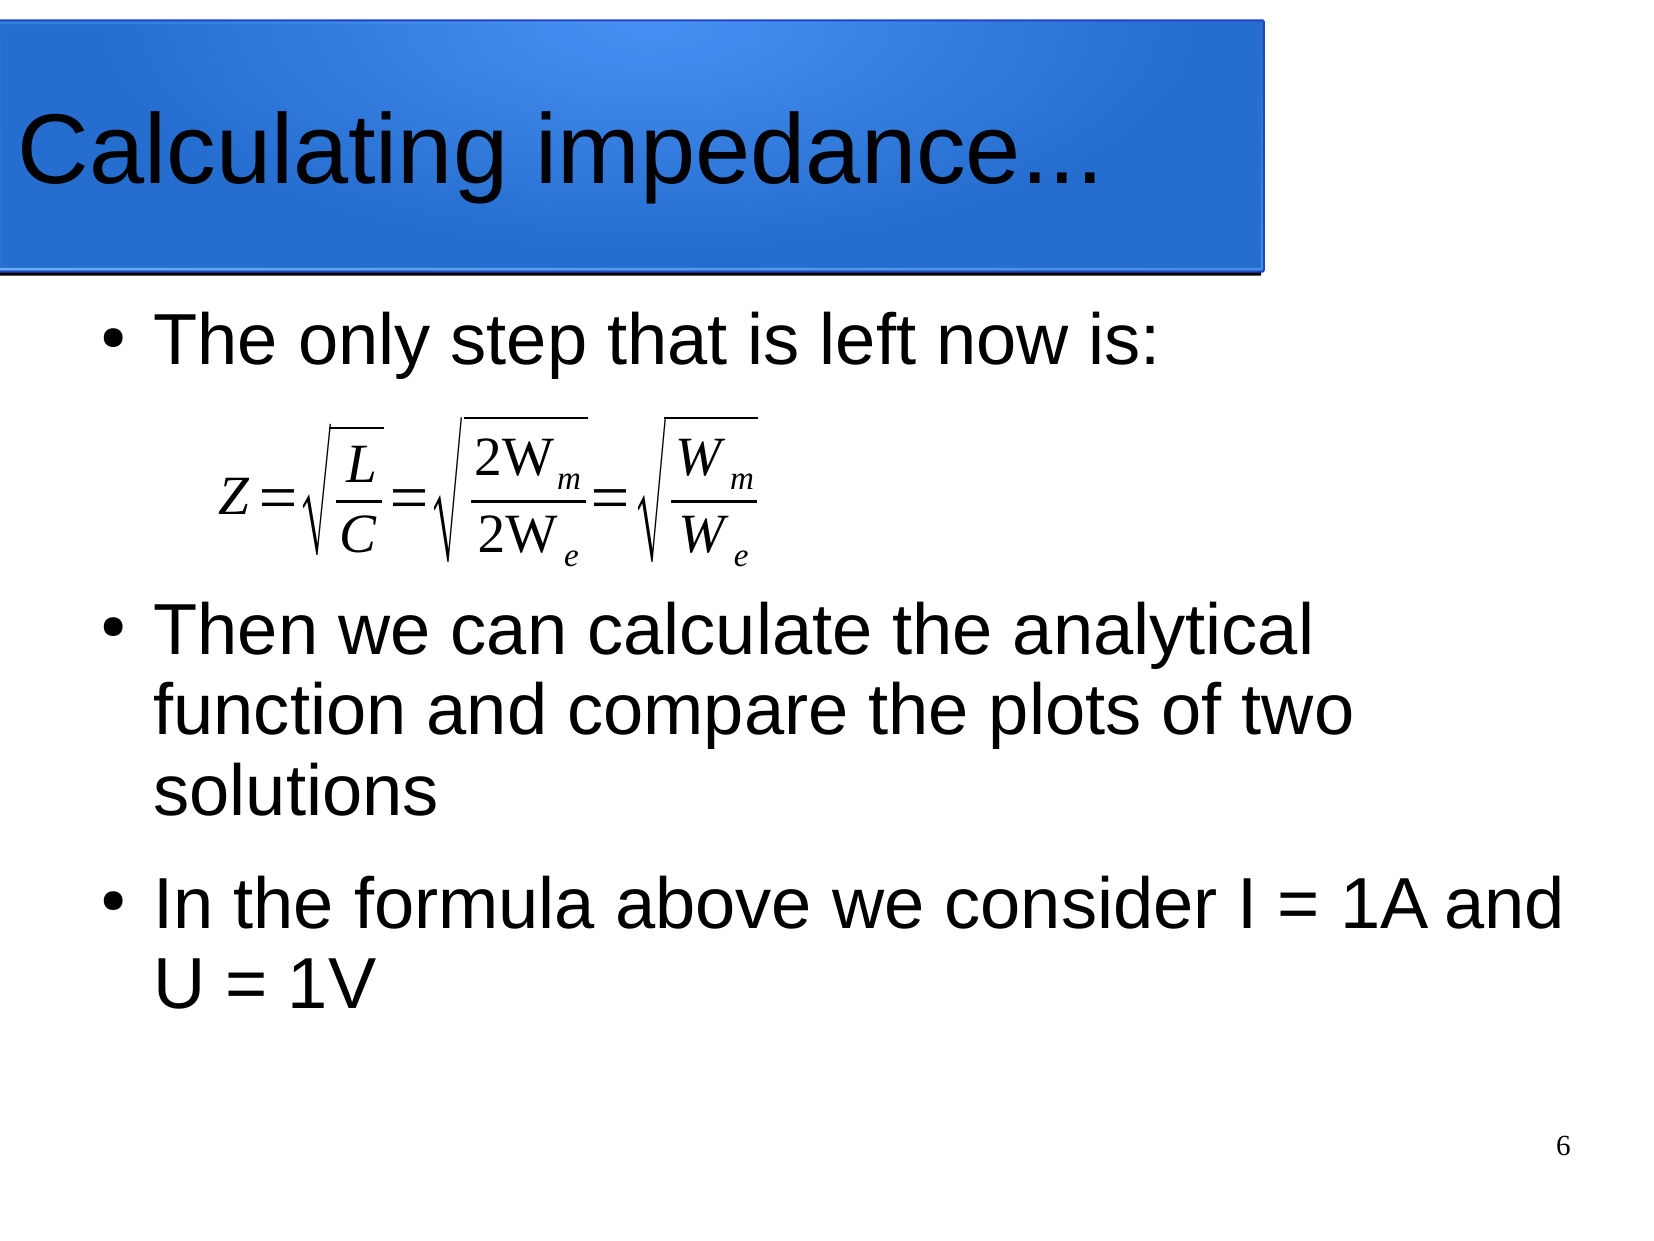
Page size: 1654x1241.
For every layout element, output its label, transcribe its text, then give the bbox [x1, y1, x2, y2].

list Then we can calculate the analytical function and compare the plots of two solutions In the formula above we consider I = 1A and U = 1V [82, 588, 1571, 1241]
chart [200, 413, 774, 574]
list The only step that is left now is: [82, 299, 1571, 588]
title Calculating impedance... [17, 47, 1170, 252]
